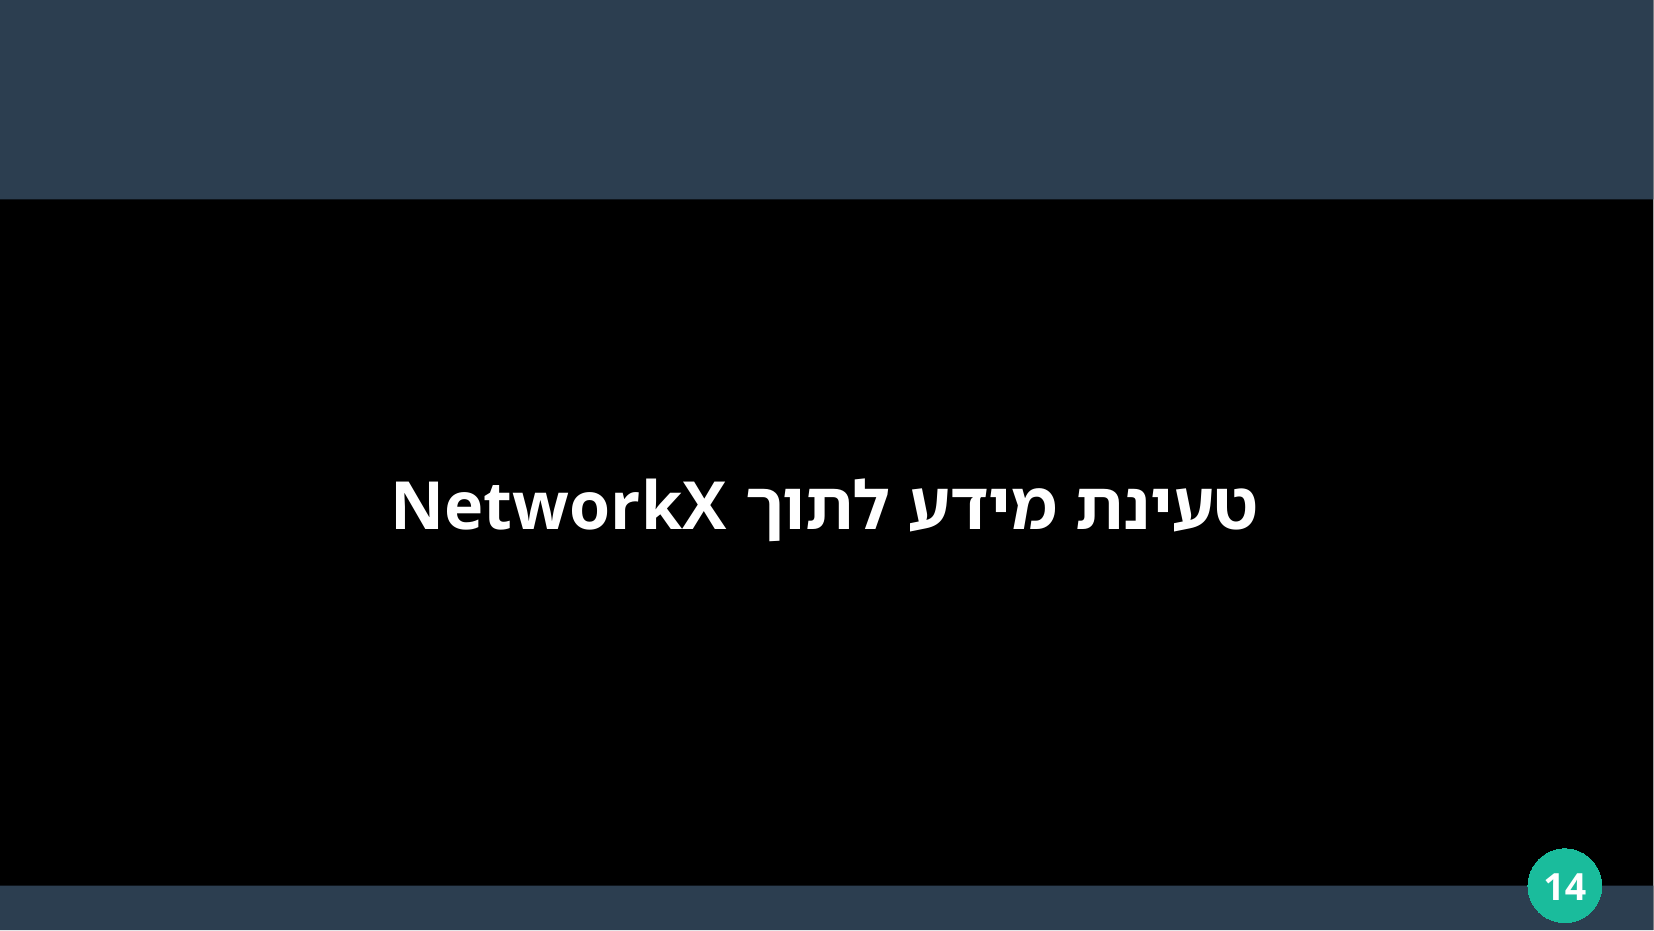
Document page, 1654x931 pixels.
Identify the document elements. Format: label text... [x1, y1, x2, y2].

title טעינת מידע לתוך NetworkX [0, 444, 1651, 563]
